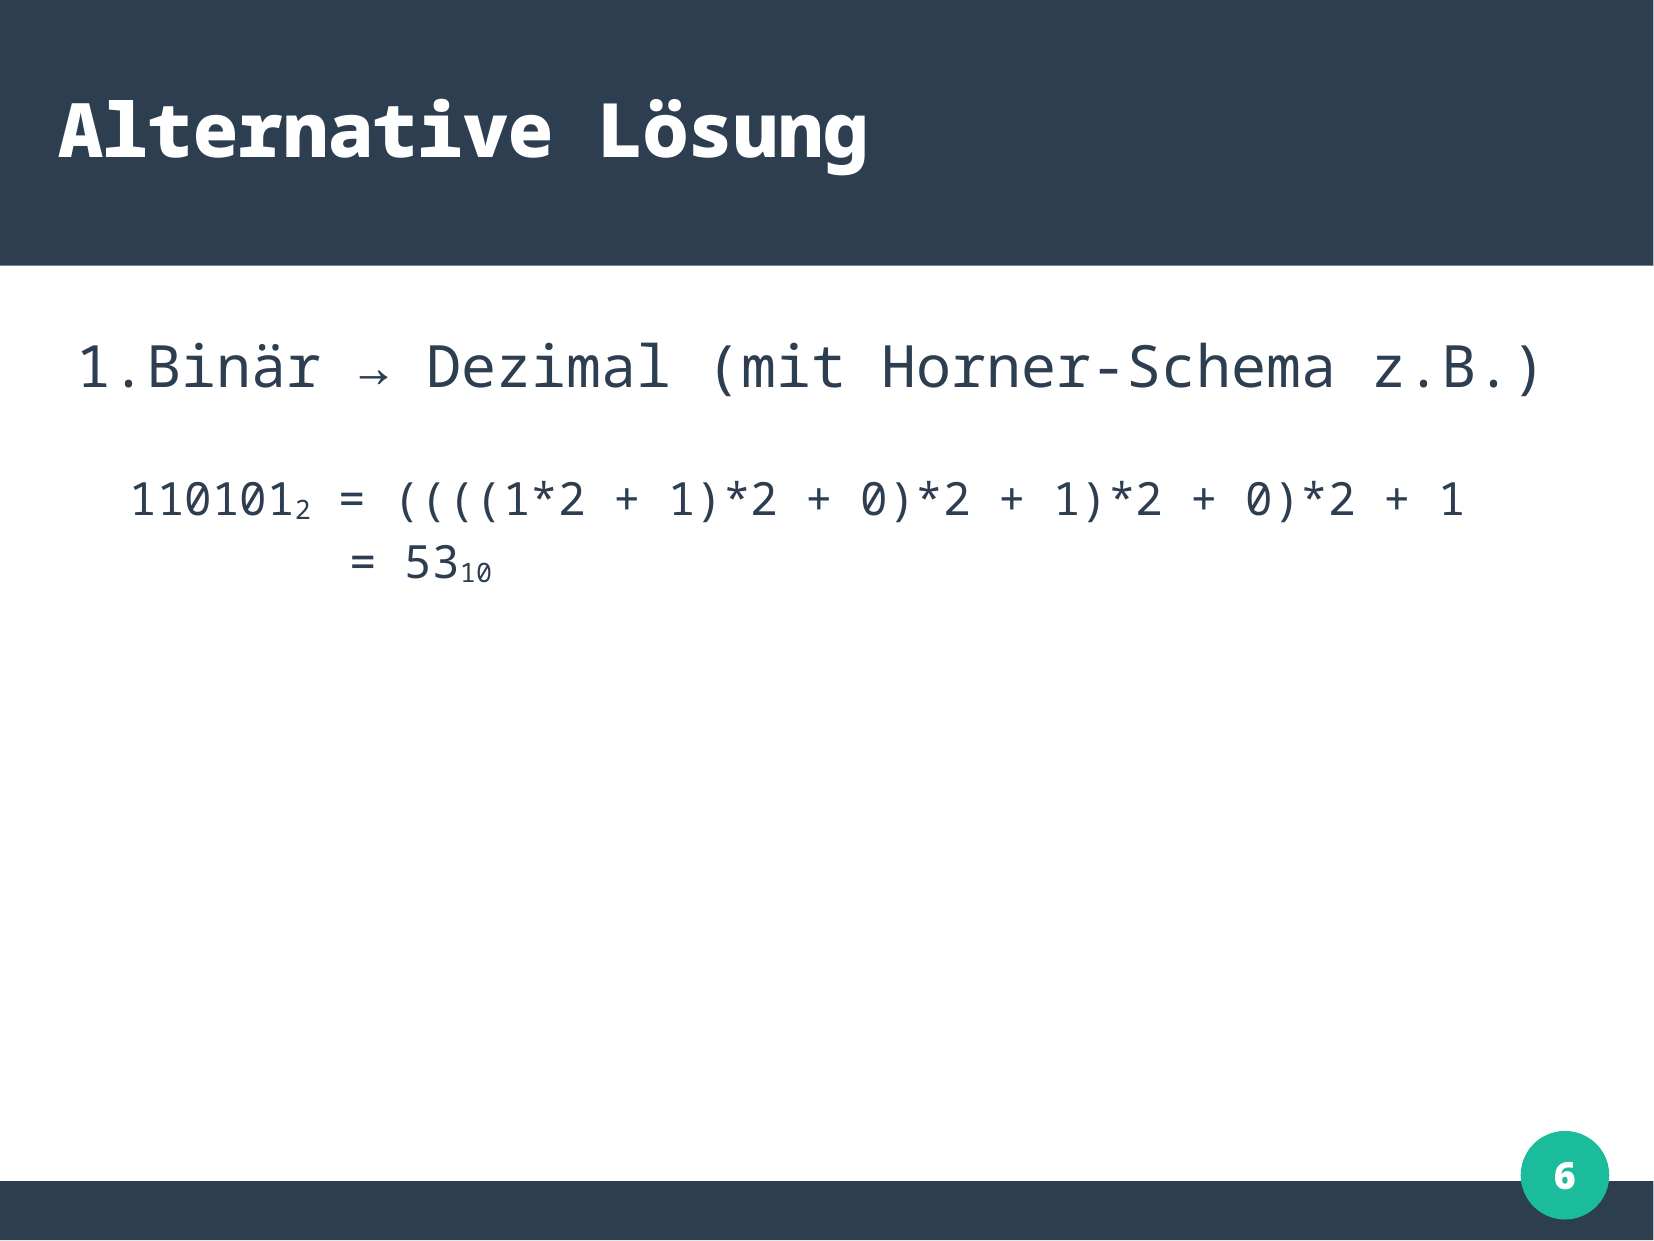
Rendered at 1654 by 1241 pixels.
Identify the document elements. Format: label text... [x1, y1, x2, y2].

list Binär → Dezimal (mit Horner-Schema z.B.) 1101012 = ((((1*2 + 1)*2 + 0)*2 + 1)*2 + 0)*2 + 1 = 5310 [59, 324, 1595, 1152]
title Alternative Lösung [59, 49, 1595, 207]
